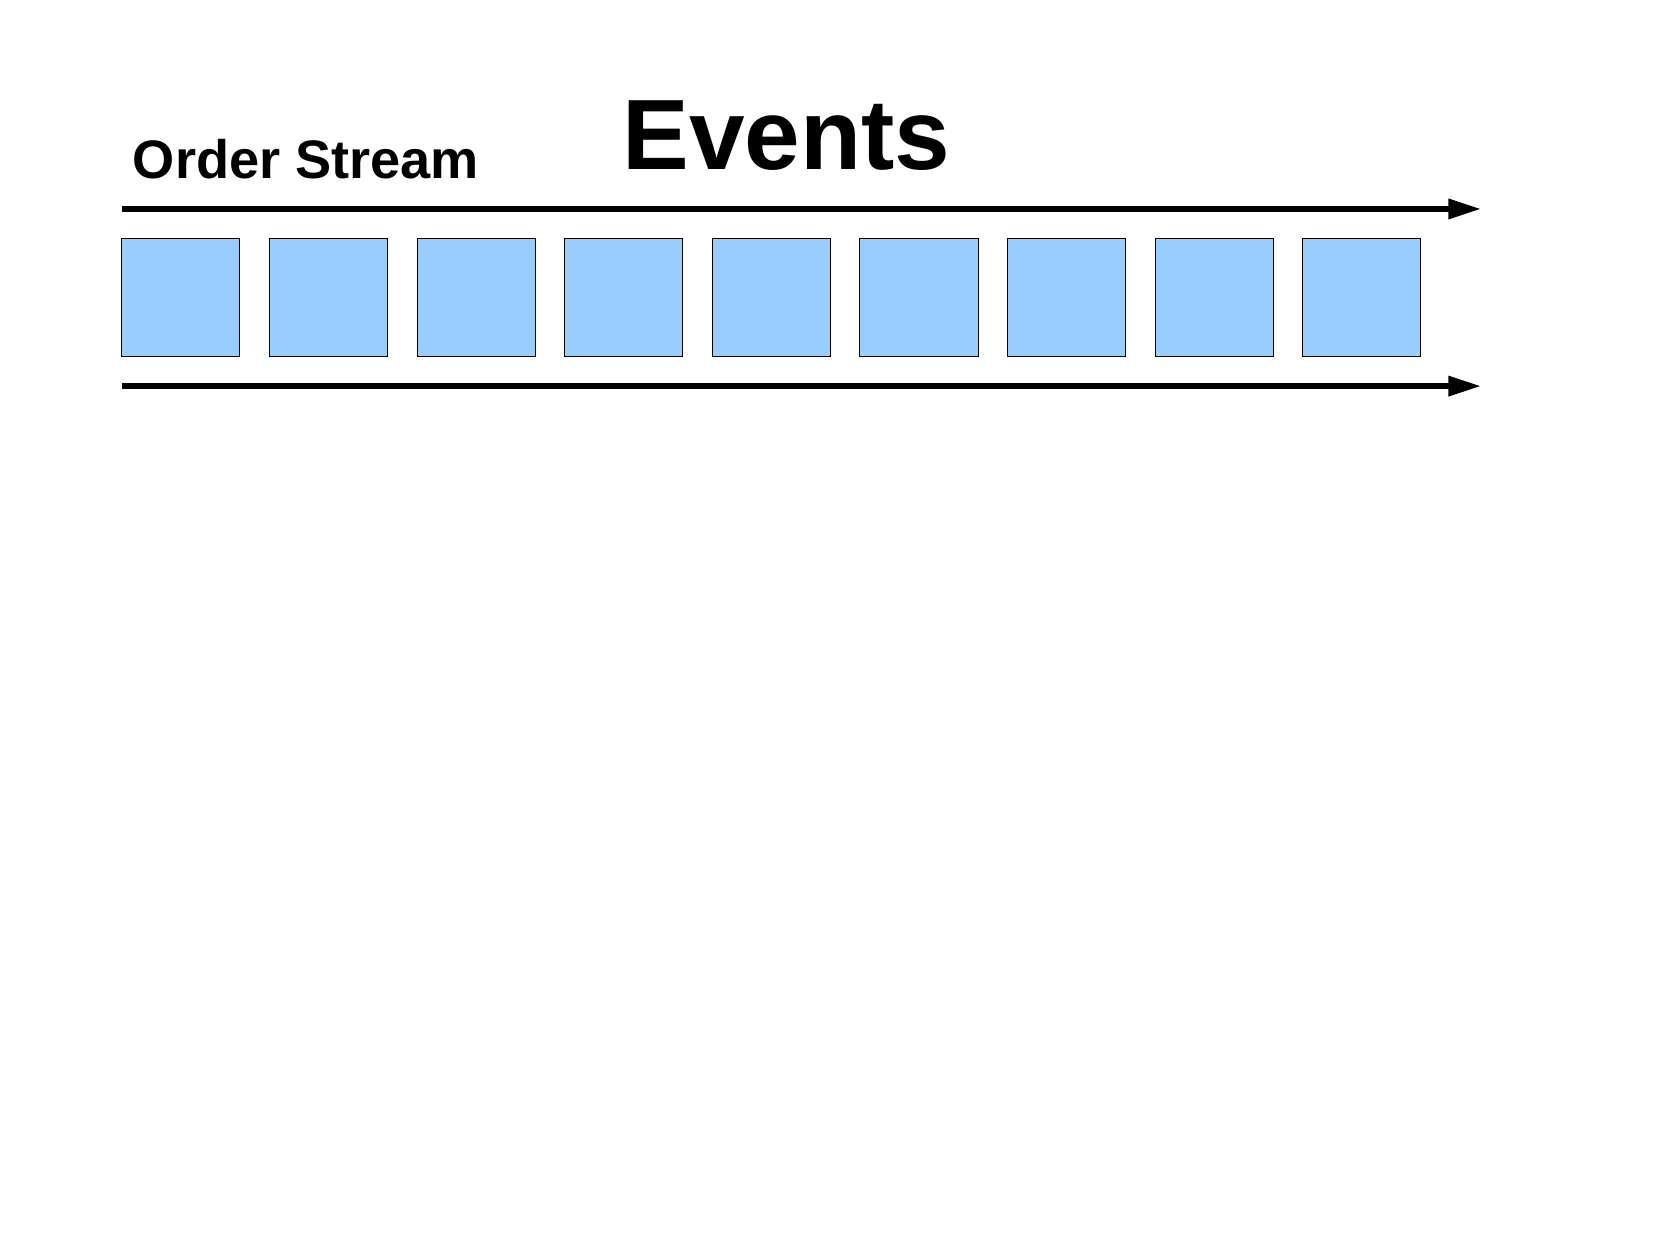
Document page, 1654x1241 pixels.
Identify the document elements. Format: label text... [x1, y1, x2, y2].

text_box [564, 238, 683, 357]
text_box Events [509, 71, 1063, 237]
text_box [712, 238, 831, 357]
text_box [1007, 238, 1126, 357]
text_box [417, 238, 536, 357]
text_box [1155, 238, 1274, 357]
text_box [859, 238, 979, 357]
text_box [269, 238, 388, 357]
text_box [121, 238, 240, 357]
text_box Order Stream [118, 122, 495, 199]
text_box [1302, 238, 1421, 357]
